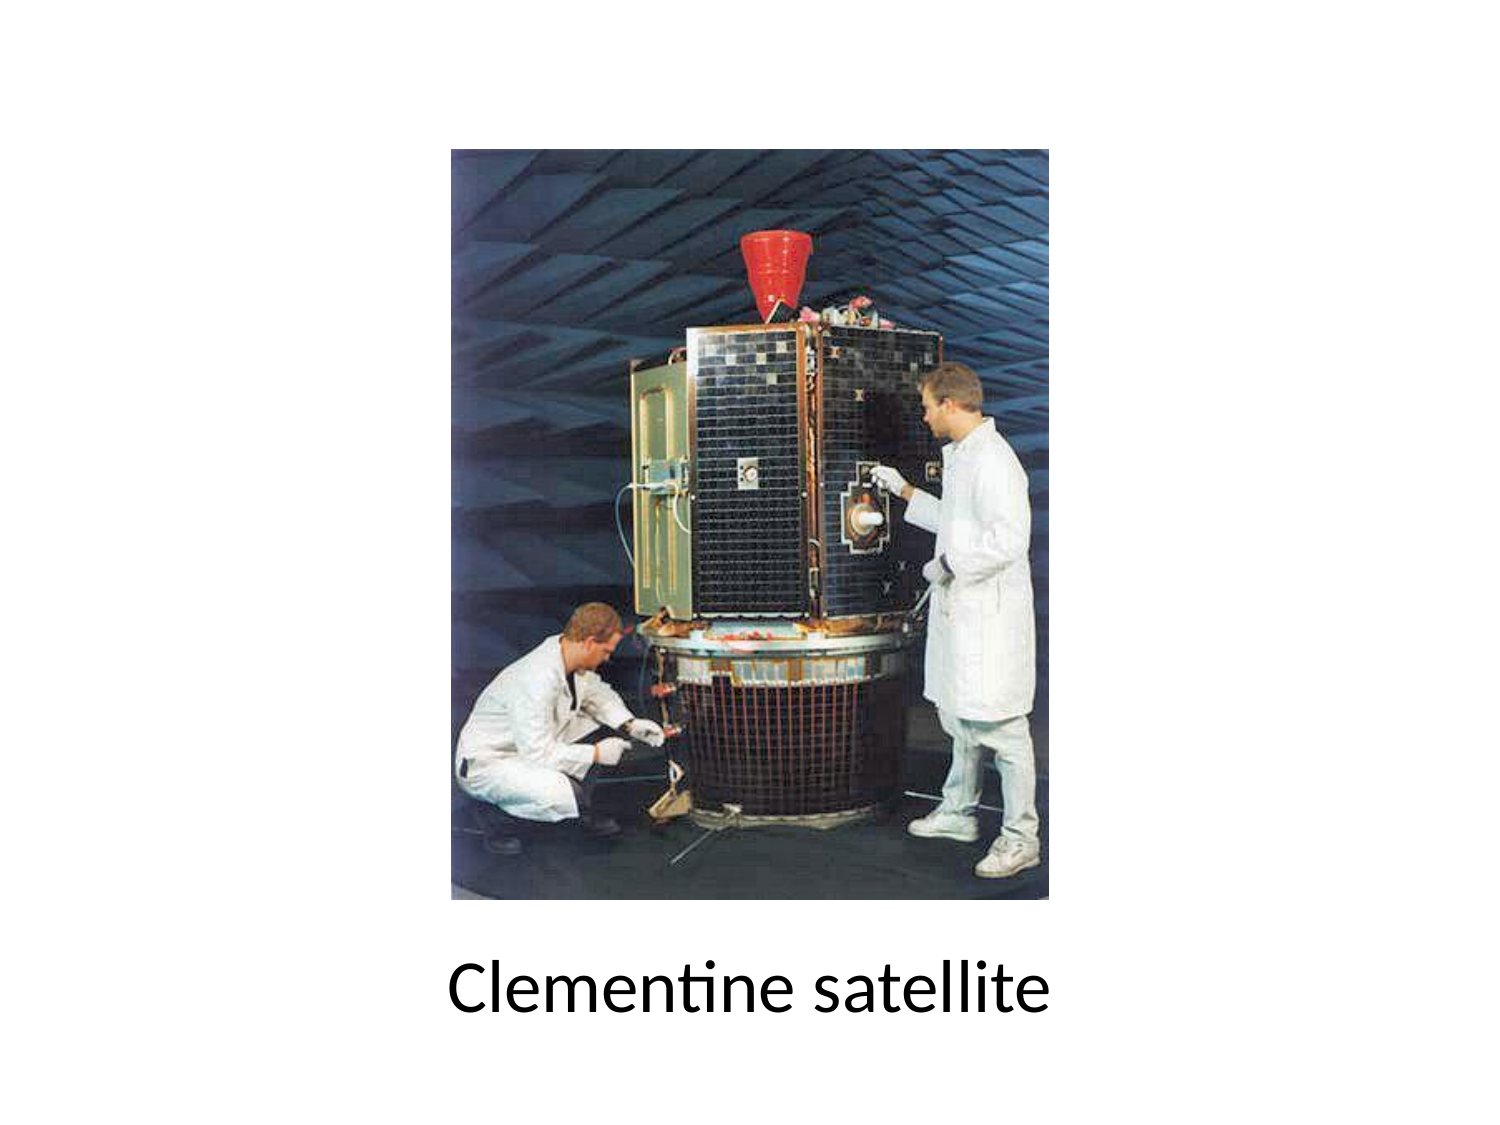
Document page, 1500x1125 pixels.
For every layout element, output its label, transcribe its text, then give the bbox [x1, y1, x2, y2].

picture [451, 149, 1049, 900]
text_box Clementine satellite [432, 929, 1068, 1035]
